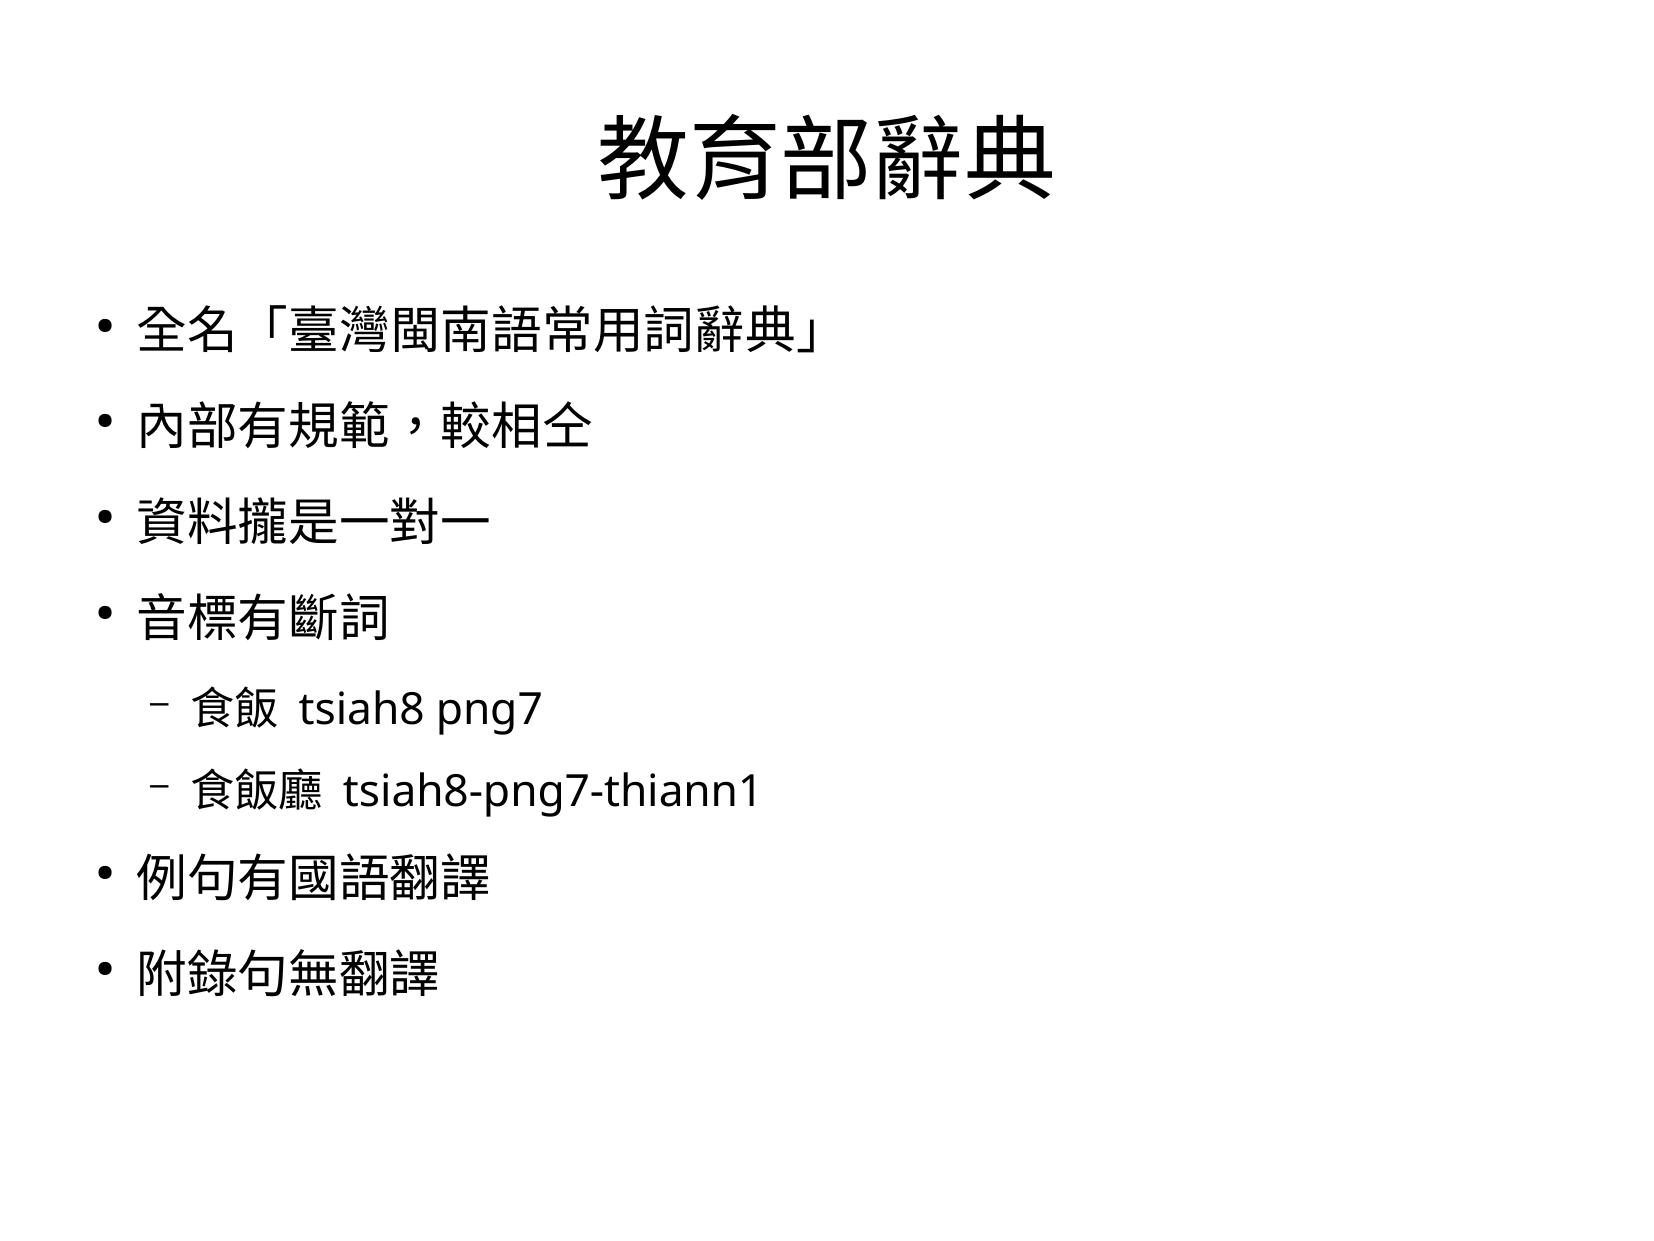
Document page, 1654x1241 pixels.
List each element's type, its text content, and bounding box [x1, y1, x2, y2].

list 全名「臺灣閩南語常用詞辭典」 內部有規範，較相仝 資料攏是一對一 音標有斷詞 食飯 tsiah8 png7 食飯廳 tsiah8-png7-thiann1 例句有國語翻譯 附錄句無翻譯 [82, 290, 1538, 1010]
title 教育部辭典 [82, 49, 1571, 257]
